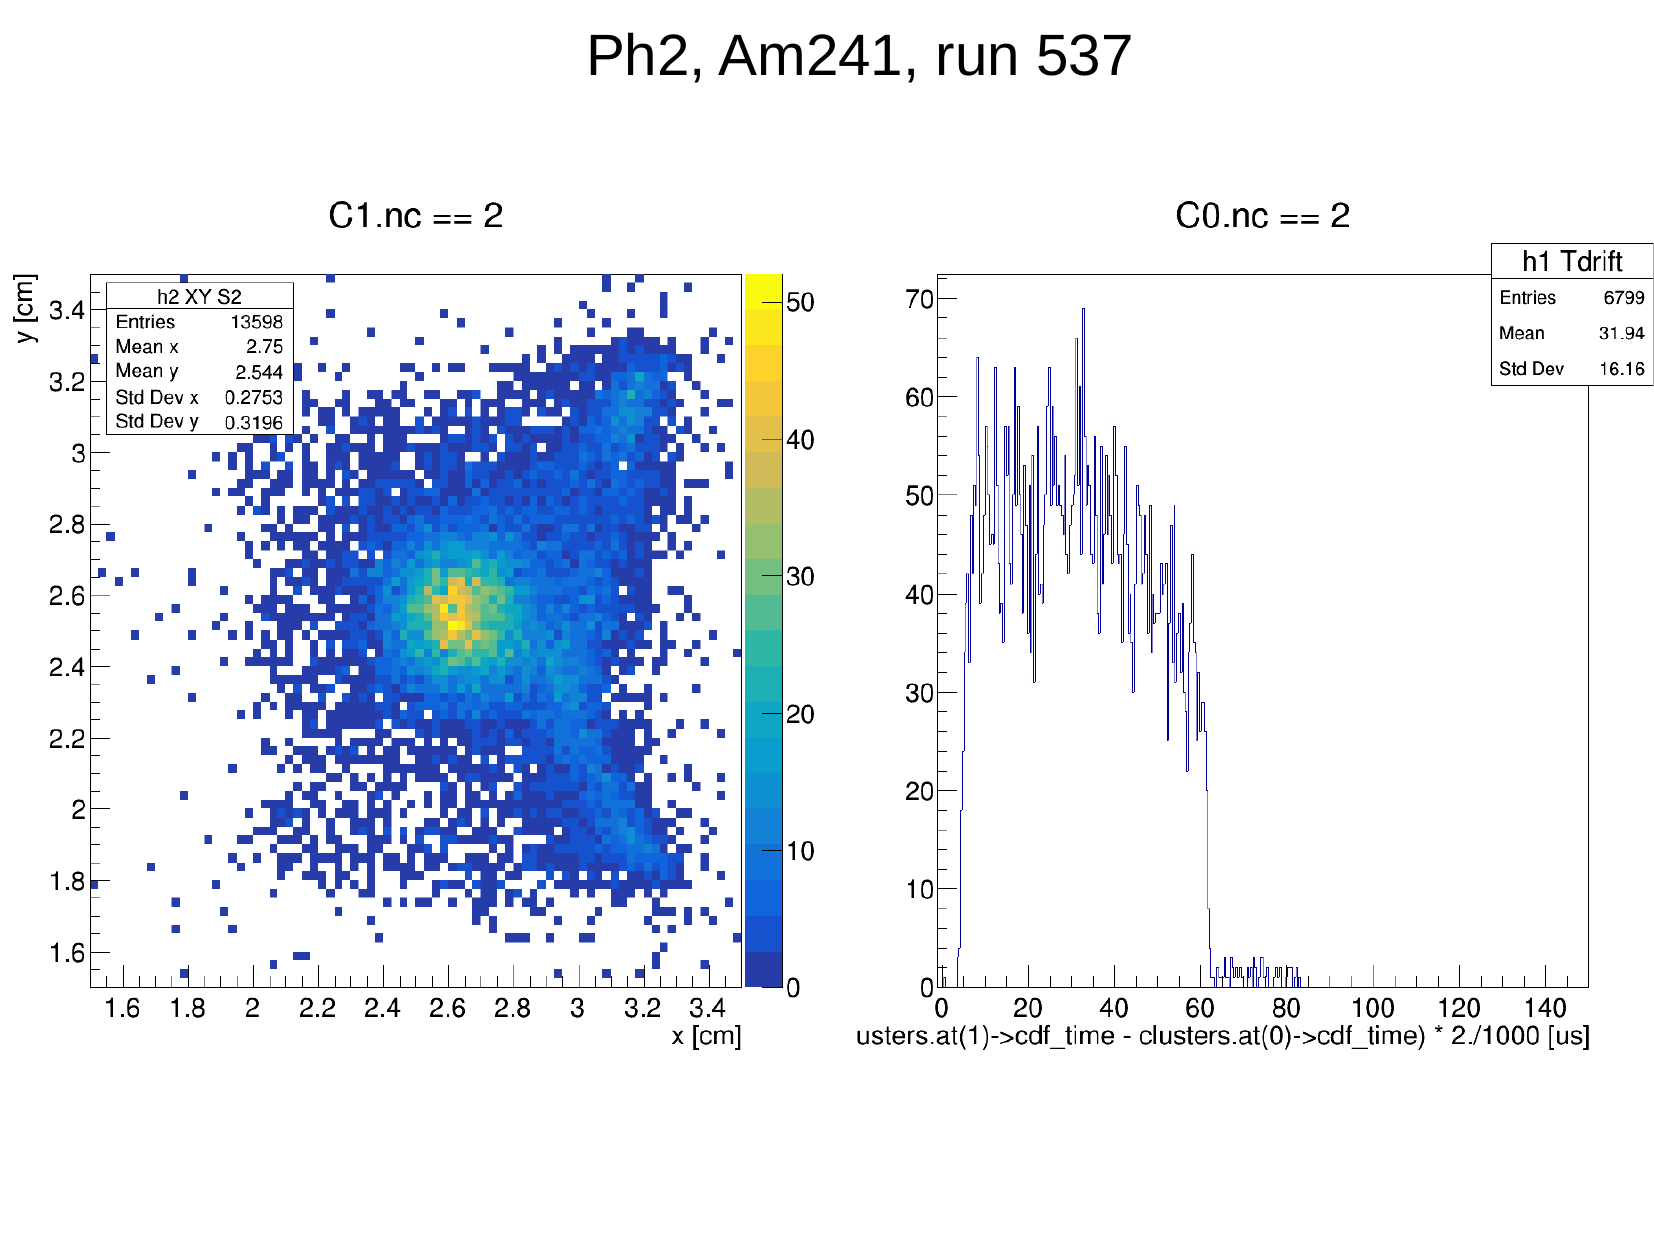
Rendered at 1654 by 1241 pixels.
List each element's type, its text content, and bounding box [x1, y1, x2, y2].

picture [6, 182, 1654, 1065]
text_box Ph2, Am241, run 537 [519, 15, 1202, 151]
